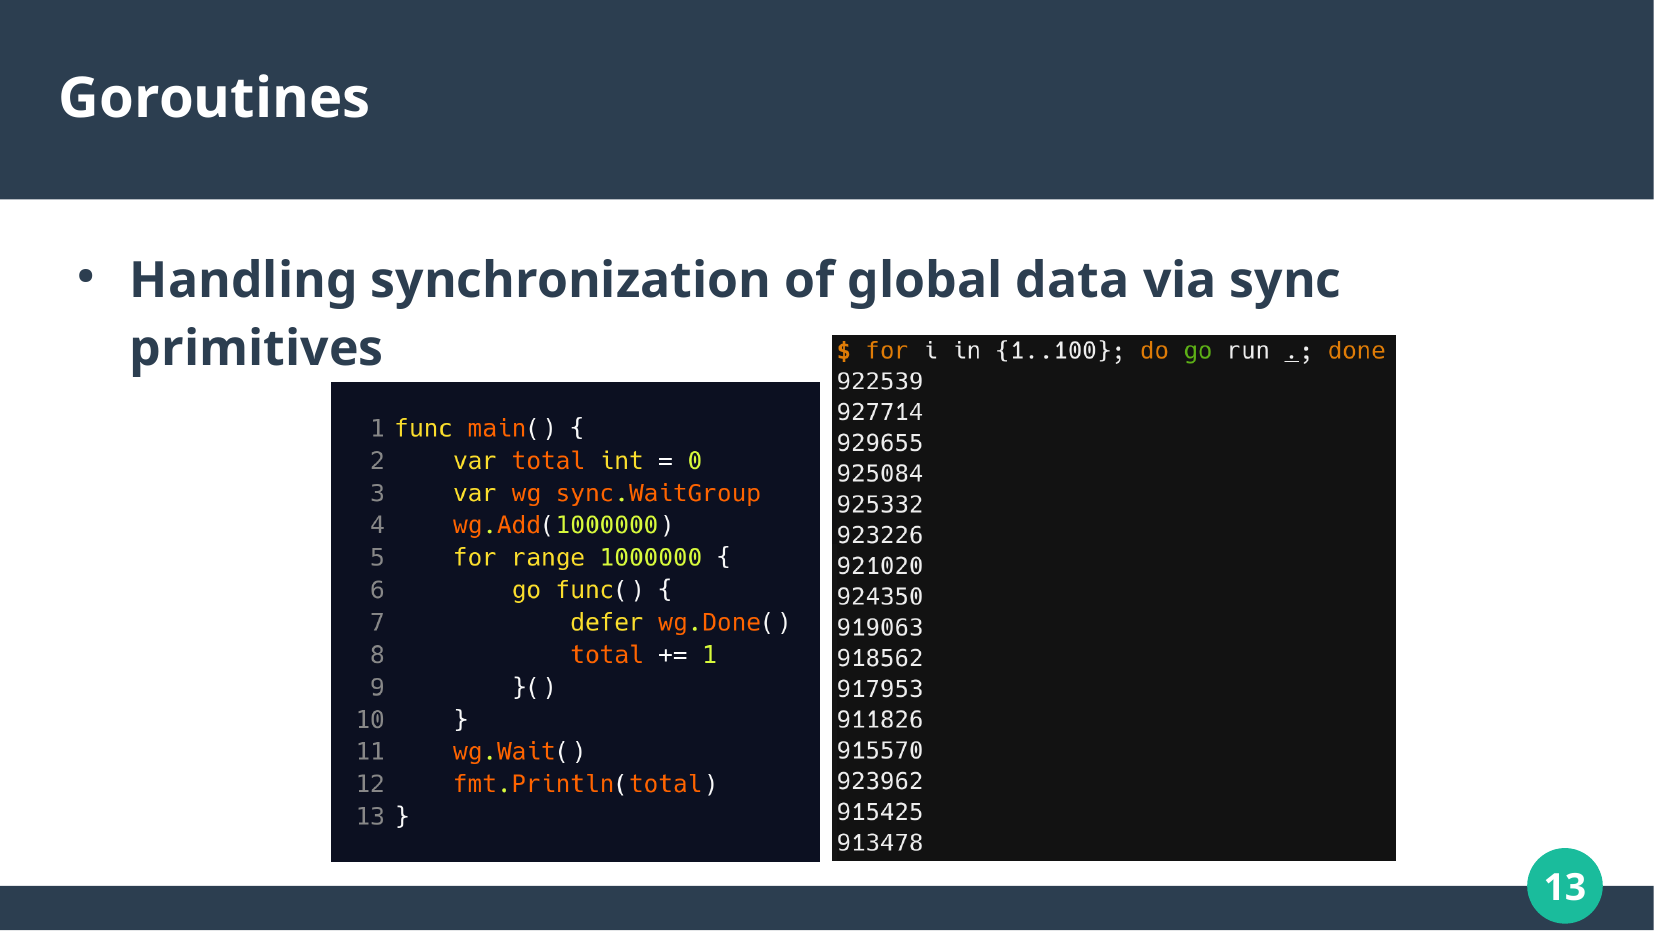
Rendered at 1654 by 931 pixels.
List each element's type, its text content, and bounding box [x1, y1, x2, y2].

picture [330, 382, 820, 862]
picture [832, 335, 1396, 861]
list Handling synchronization of global data via sync primitives [59, 243, 1595, 413]
title Goroutines [59, 37, 1595, 155]
